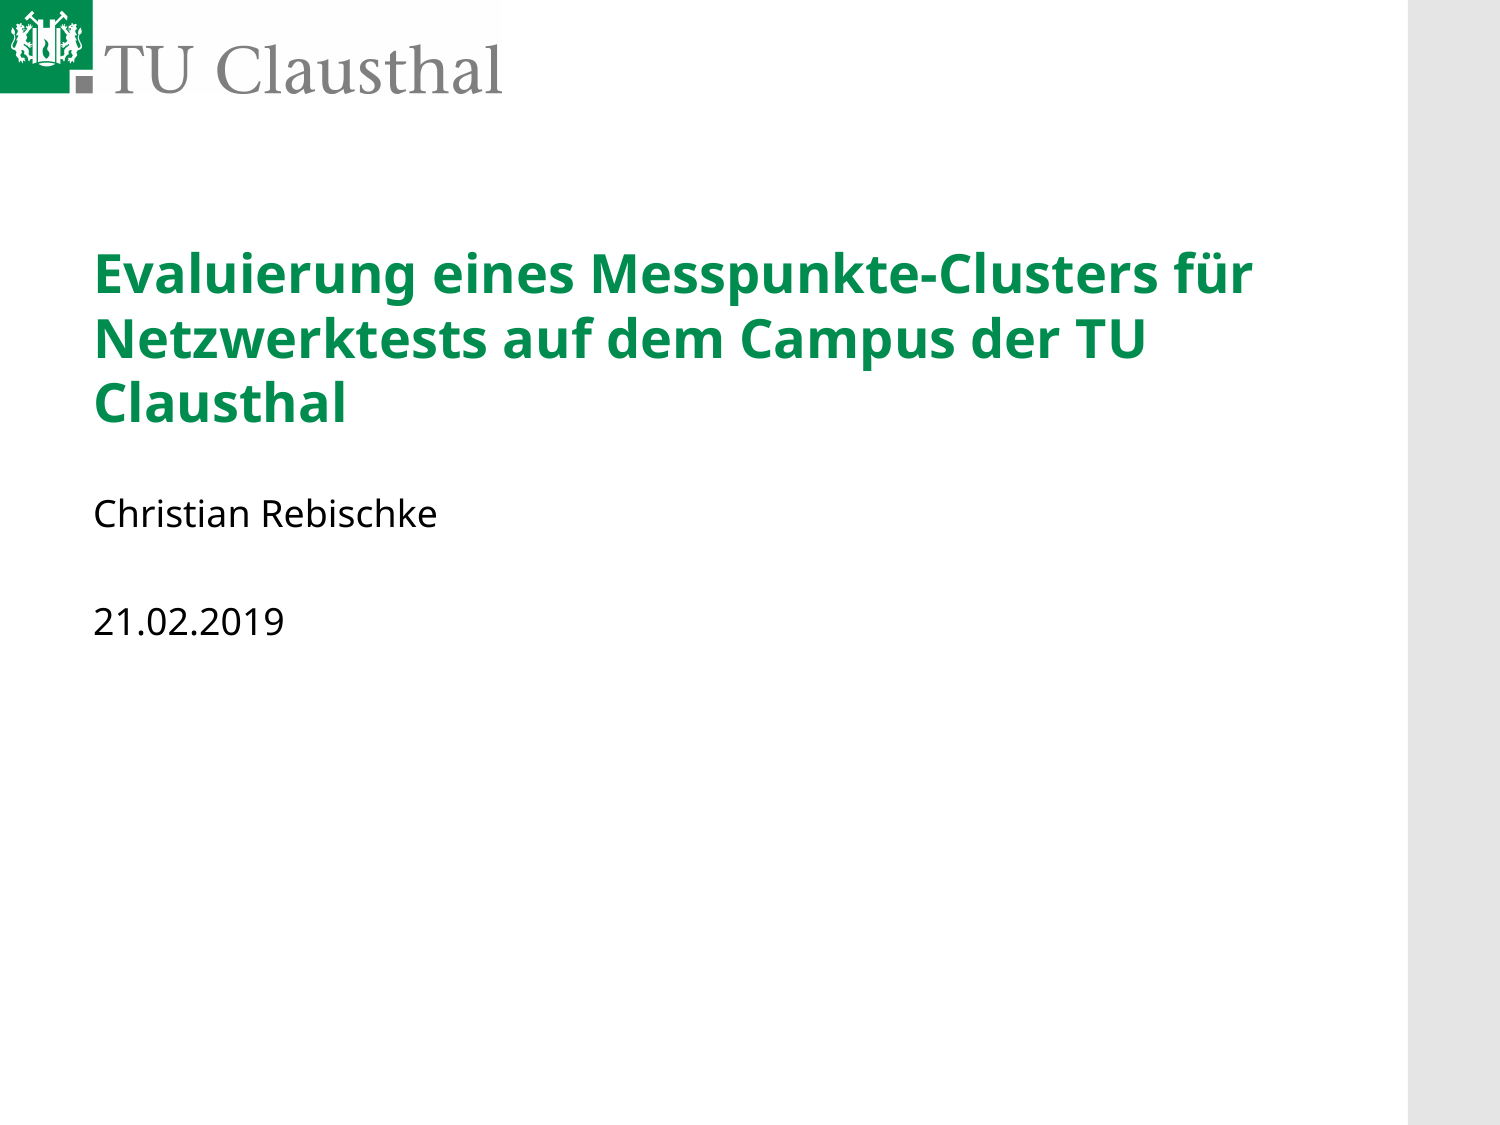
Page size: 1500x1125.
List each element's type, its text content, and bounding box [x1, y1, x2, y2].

subtitle Christian Rebischke 21.02.2019 [78, 373, 1348, 764]
picture [0, 0, 502, 94]
title Evaluierung eines Messpunkte-Clusters für Netzwerktests auf dem Campus der TU Clausthal [78, 231, 1348, 373]
